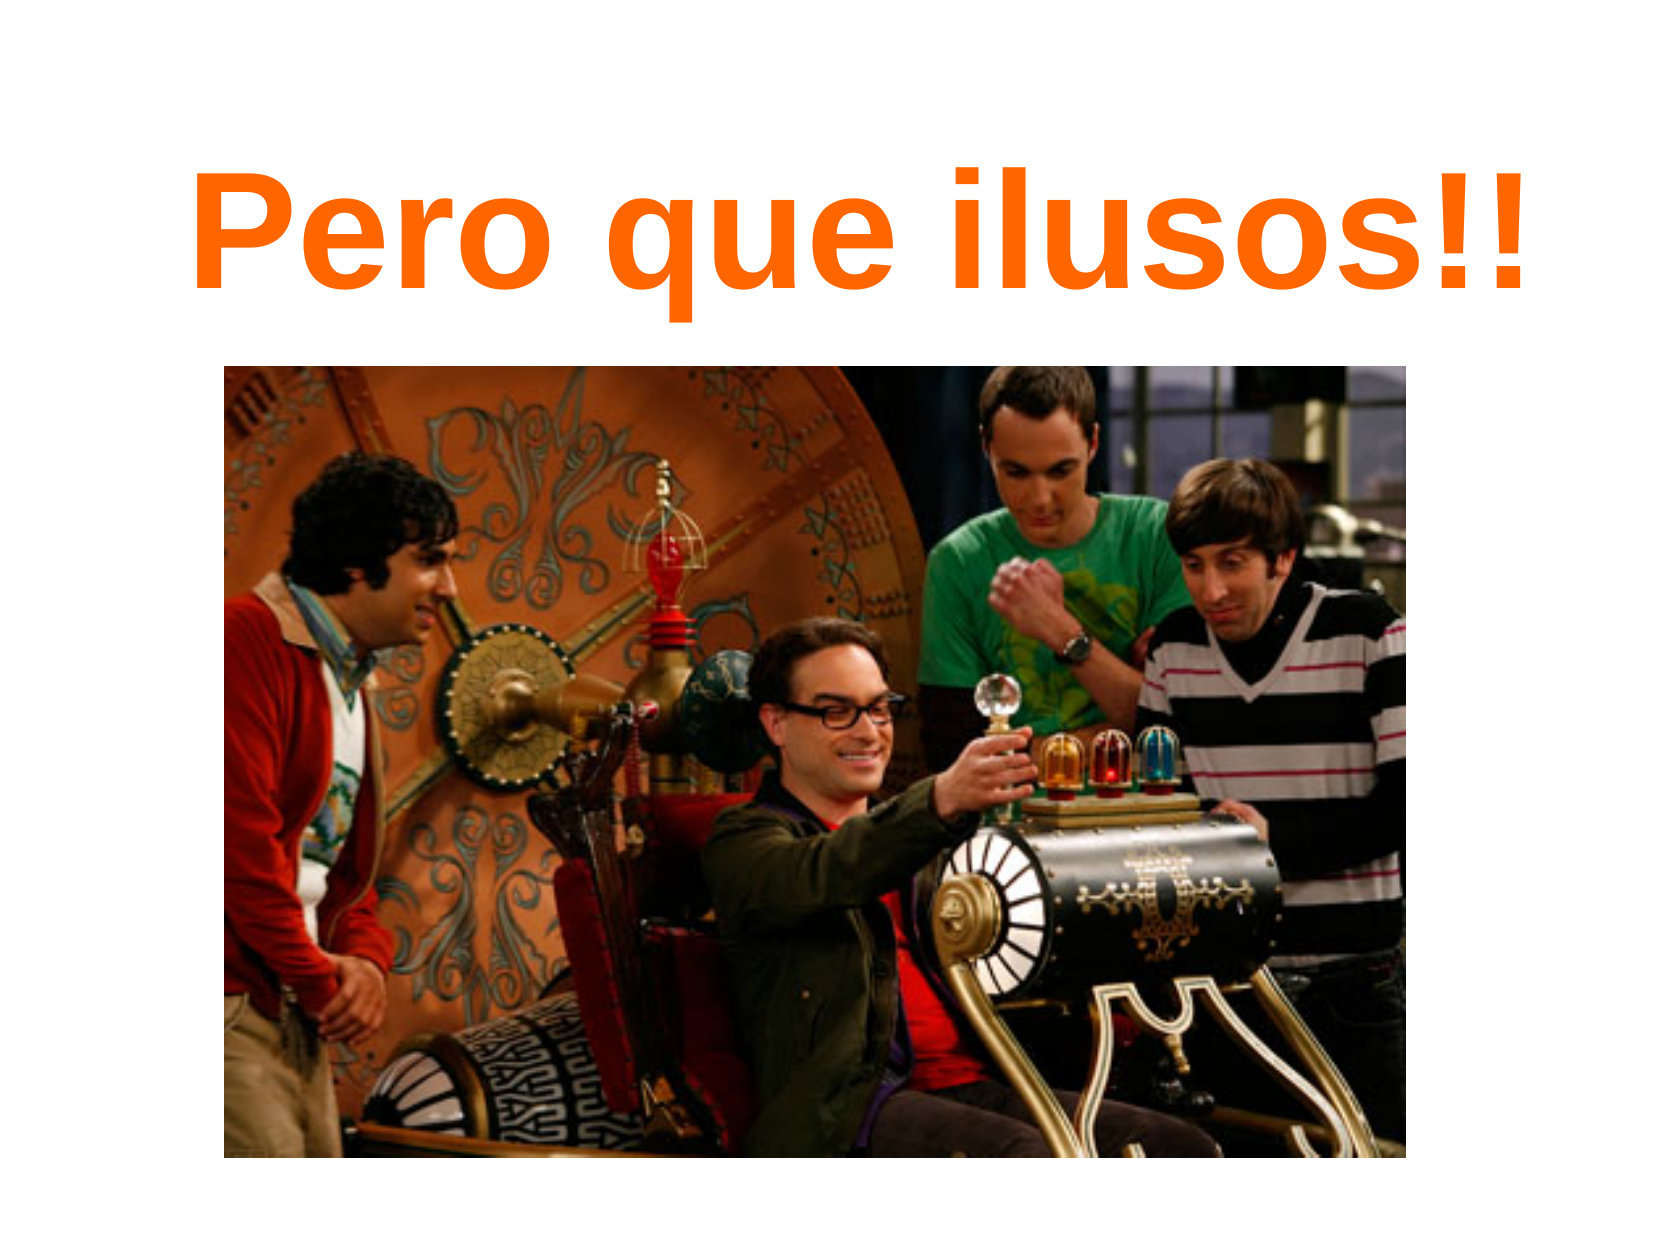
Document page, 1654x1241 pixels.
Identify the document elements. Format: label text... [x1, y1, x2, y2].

title Pero que ilusos!! [118, 94, 1607, 367]
picture [224, 366, 1406, 1158]
